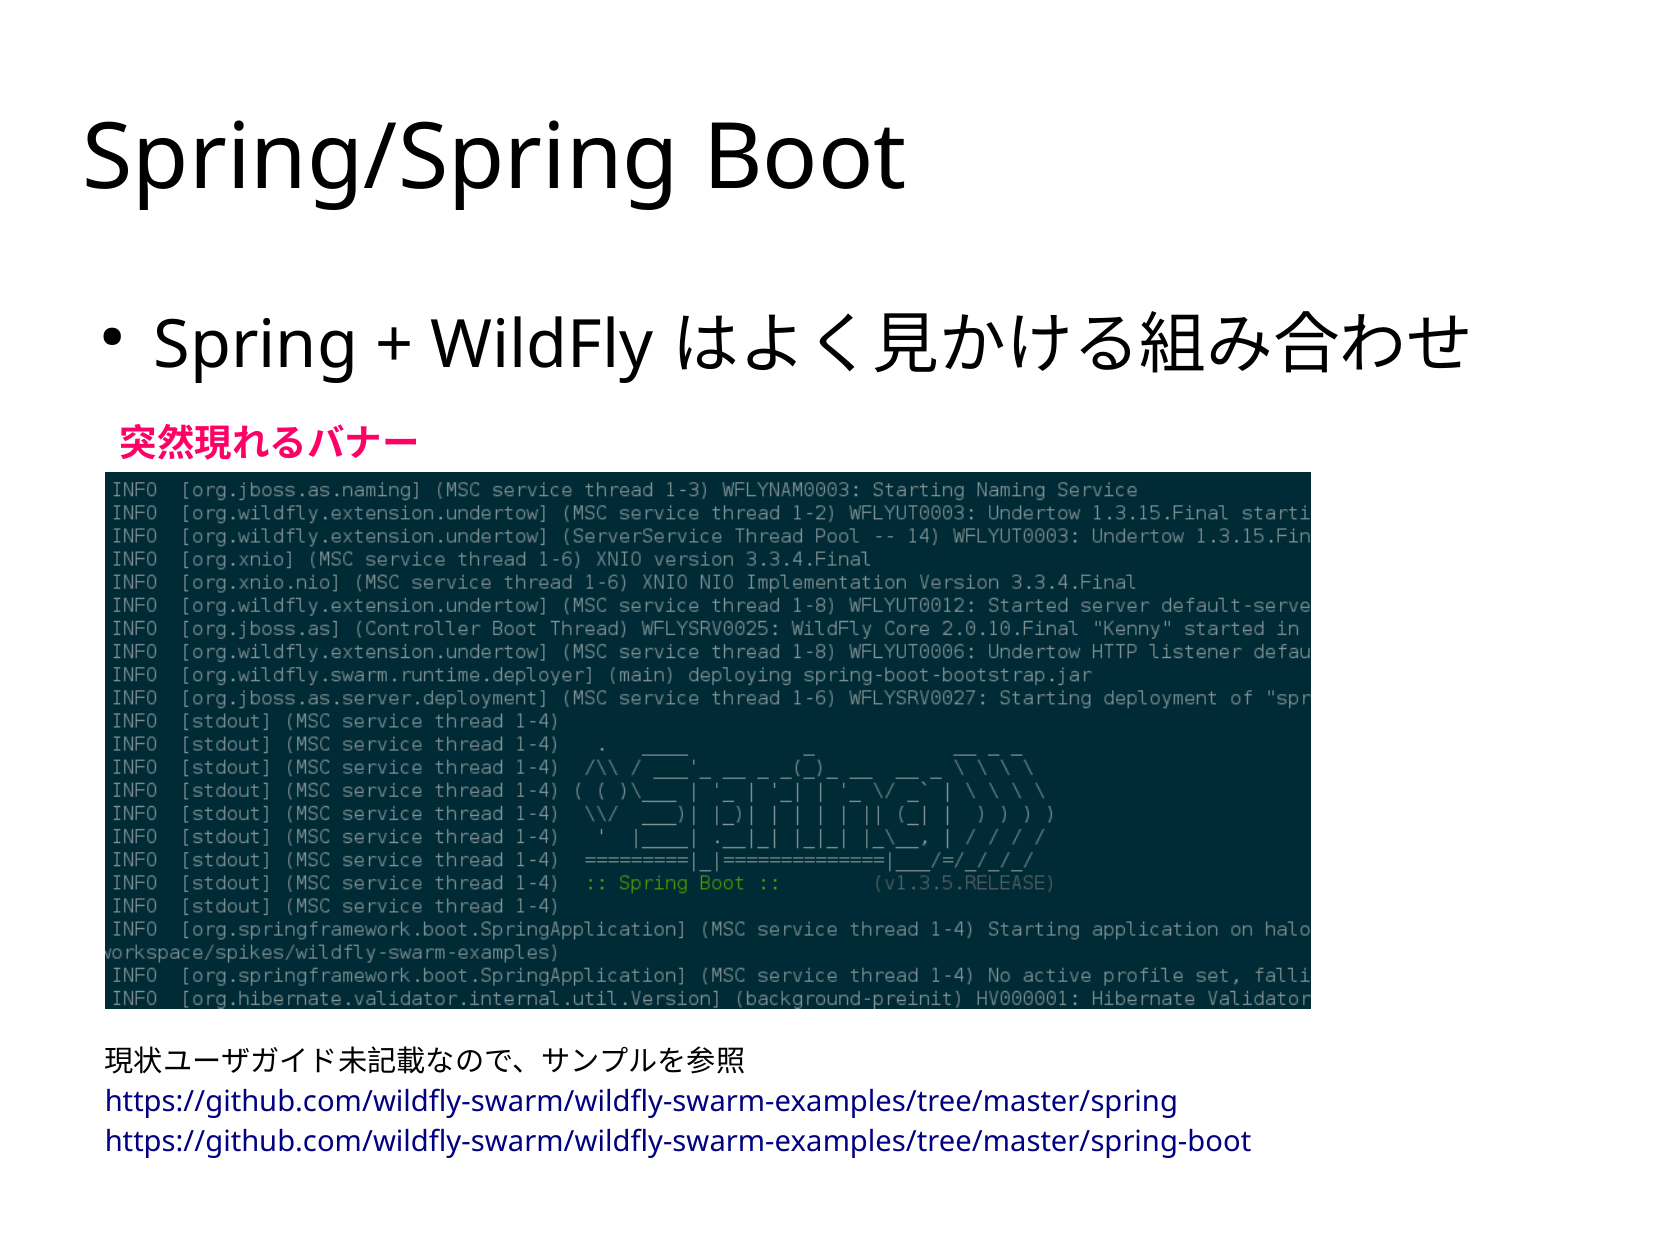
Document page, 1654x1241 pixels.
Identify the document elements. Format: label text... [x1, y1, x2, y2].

picture [574, 529, 582, 542]
picture [632, 879, 640, 892]
picture [471, 529, 479, 542]
picture [127, 949, 136, 957]
picture [990, 598, 998, 605]
picture [194, 602, 202, 611]
picture [1001, 648, 1009, 657]
picture [770, 506, 779, 519]
picture [850, 691, 863, 704]
picture [761, 533, 768, 541]
picture [1116, 579, 1125, 588]
picture [438, 579, 445, 587]
picture [217, 995, 225, 1009]
picture [447, 926, 456, 935]
picture [378, 648, 386, 658]
picture [1001, 692, 1009, 704]
picture [1047, 991, 1055, 1005]
picture [332, 602, 340, 611]
picture [759, 602, 767, 611]
picture [655, 575, 659, 588]
picture [239, 510, 248, 519]
picture [690, 621, 698, 628]
picture [1082, 695, 1090, 708]
picture [713, 879, 721, 889]
picture [148, 899, 156, 912]
picture [551, 922, 559, 935]
picture [194, 833, 202, 843]
picture [1243, 510, 1251, 519]
picture [1117, 506, 1125, 519]
picture [148, 737, 156, 750]
picture [678, 695, 685, 704]
picture [1209, 926, 1217, 935]
picture [367, 510, 375, 519]
picture [482, 922, 490, 935]
picture [1278, 926, 1286, 935]
picture [701, 671, 709, 681]
text_box 現状ユーザガイド未記載なので、サンプルを参照 https://github.com/wildfly-swarm/wildfly-swarm-examples/tree/master/spring https://github.com/wildfly-swarm/wildfly-swarm-examples/tree/master/spring-boot [90, 1030, 1591, 1168]
picture [124, 876, 133, 889]
picture [738, 648, 745, 657]
picture [1013, 506, 1021, 519]
picture [171, 949, 179, 958]
picture [874, 645, 882, 658]
picture [298, 972, 306, 985]
picture [240, 972, 248, 981]
picture [609, 926, 616, 935]
picture [1038, 695, 1045, 704]
picture [401, 787, 408, 796]
picture [1013, 486, 1020, 496]
picture [553, 675, 558, 685]
picture [390, 486, 398, 495]
picture [251, 556, 260, 565]
picture [482, 903, 490, 912]
picture [585, 968, 590, 981]
picture [239, 533, 248, 542]
picture [1174, 695, 1182, 704]
picture [815, 621, 823, 635]
picture [1038, 648, 1054, 658]
picture [378, 625, 386, 635]
picture [805, 483, 813, 496]
picture [1093, 926, 1102, 935]
picture [148, 806, 156, 820]
picture [770, 533, 779, 542]
picture [586, 506, 594, 519]
picture [217, 714, 225, 727]
picture [805, 671, 813, 681]
picture [217, 556, 225, 569]
picture [228, 741, 236, 750]
picture [713, 533, 721, 542]
picture [1142, 533, 1149, 542]
picture [1163, 598, 1171, 611]
picture [252, 645, 259, 658]
picture [874, 995, 882, 1009]
picture [770, 671, 779, 680]
picture [1244, 992, 1251, 1005]
picture [540, 926, 548, 939]
picture [770, 645, 779, 658]
picture [770, 691, 779, 704]
picture [1024, 486, 1032, 496]
picture [1059, 599, 1067, 611]
picture [1290, 995, 1298, 1005]
picture [321, 993, 327, 1005]
picture [298, 829, 306, 842]
picture [817, 529, 825, 537]
picture [496, 648, 512, 657]
picture [551, 968, 559, 981]
picture [124, 968, 133, 981]
picture [369, 833, 380, 843]
picture [194, 510, 202, 519]
picture [505, 625, 513, 635]
picture [597, 625, 606, 635]
picture [427, 949, 444, 953]
picture [759, 695, 767, 704]
picture [540, 853, 547, 865]
picture [298, 806, 306, 819]
picture [347, 945, 351, 957]
picture [655, 671, 663, 680]
picture [770, 995, 777, 1005]
picture [1014, 876, 1021, 889]
picture [323, 972, 330, 981]
picture [551, 579, 559, 588]
picture [1255, 995, 1263, 1005]
picture [401, 856, 408, 866]
picture [148, 506, 156, 519]
picture [1059, 926, 1067, 934]
picture [413, 810, 421, 820]
picture [1163, 645, 1171, 658]
picture [471, 787, 479, 796]
picture [298, 714, 306, 727]
picture [321, 579, 329, 588]
picture [148, 714, 156, 727]
picture [263, 695, 271, 704]
picture [148, 991, 156, 1005]
picture [840, 483, 848, 496]
picture [943, 644, 952, 658]
picture [600, 533, 617, 542]
picture [540, 995, 548, 1005]
picture [1142, 602, 1149, 611]
picture [517, 945, 521, 958]
picture [482, 764, 490, 773]
picture [401, 833, 408, 843]
picture [124, 899, 133, 912]
picture [540, 783, 548, 796]
picture [482, 810, 490, 820]
picture [1036, 575, 1044, 588]
picture [194, 764, 202, 773]
picture [148, 783, 156, 796]
picture [897, 691, 905, 704]
picture [379, 486, 386, 496]
picture [574, 972, 582, 985]
picture [1186, 995, 1194, 1005]
picture [759, 972, 767, 981]
picture [747, 695, 755, 704]
picture [736, 621, 744, 635]
picture [401, 741, 408, 750]
picture [1162, 968, 1167, 981]
picture [747, 648, 755, 658]
picture [1084, 486, 1091, 495]
picture [413, 533, 421, 542]
picture [1128, 972, 1136, 981]
picture [217, 926, 225, 939]
picture [1197, 972, 1205, 981]
picture [355, 972, 363, 981]
picture [496, 533, 503, 542]
picture [655, 533, 663, 542]
picture [194, 880, 202, 889]
picture [401, 718, 408, 727]
picture [344, 486, 352, 496]
picture [955, 968, 963, 981]
picture [517, 533, 538, 542]
picture [124, 829, 133, 843]
picture [886, 484, 892, 496]
picture [944, 621, 952, 627]
picture [1186, 646, 1192, 658]
picture [1082, 972, 1090, 981]
picture [345, 603, 351, 611]
picture [897, 486, 905, 496]
picture [609, 575, 617, 588]
picture [955, 644, 963, 658]
picture [642, 621, 663, 634]
picture [955, 598, 963, 611]
picture [747, 602, 755, 611]
picture [517, 579, 525, 588]
picture [182, 949, 189, 958]
picture [228, 856, 236, 866]
picture [300, 668, 304, 681]
picture [586, 993, 592, 1005]
picture [309, 737, 317, 750]
picture [332, 926, 340, 935]
picture [369, 810, 380, 819]
picture [401, 880, 408, 889]
picture [1117, 644, 1124, 658]
picture [909, 691, 917, 700]
picture [124, 621, 133, 635]
picture [447, 972, 456, 981]
picture [148, 483, 156, 496]
picture [298, 876, 306, 889]
picture [678, 510, 685, 519]
picture [944, 628, 951, 635]
picture [390, 510, 398, 519]
picture [321, 625, 329, 635]
picture [1093, 602, 1102, 611]
picture [586, 598, 594, 605]
picture [897, 625, 905, 635]
picture [274, 599, 283, 611]
picture [1278, 695, 1286, 704]
picture [620, 671, 629, 681]
picture [124, 575, 133, 588]
picture [424, 602, 433, 611]
picture [309, 695, 317, 704]
picture [828, 483, 836, 496]
picture [252, 671, 259, 681]
picture [447, 695, 456, 707]
picture [1151, 926, 1158, 935]
picture [413, 718, 421, 727]
picture [401, 764, 408, 773]
picture [724, 879, 732, 889]
picture [217, 602, 225, 615]
picture [471, 671, 479, 681]
picture [1220, 648, 1228, 658]
picture [505, 486, 513, 496]
picture [646, 879, 653, 889]
picture [369, 787, 380, 796]
picture [943, 506, 952, 519]
picture [194, 579, 202, 588]
picture [540, 876, 547, 889]
picture [517, 602, 538, 611]
picture [851, 579, 859, 588]
picture [1024, 882, 1032, 889]
picture [644, 995, 652, 1005]
picture [563, 555, 571, 565]
picture [471, 992, 478, 1005]
picture [574, 926, 582, 939]
picture [378, 533, 386, 542]
picture [1084, 671, 1091, 680]
picture [482, 695, 490, 705]
picture [632, 695, 640, 704]
picture [395, 949, 411, 958]
picture [323, 926, 330, 935]
picture [309, 625, 317, 635]
picture [991, 997, 996, 1005]
picture [482, 533, 490, 542]
picture [551, 621, 559, 634]
picture [482, 995, 490, 1004]
picture [1209, 648, 1217, 657]
picture [436, 832, 443, 840]
picture [482, 968, 490, 975]
picture [1234, 648, 1241, 657]
picture [309, 995, 317, 1005]
picture [344, 880, 352, 889]
picture [817, 506, 825, 519]
picture [887, 880, 894, 889]
picture [850, 506, 863, 519]
picture [392, 922, 409, 935]
picture [447, 483, 456, 496]
picture [1164, 698, 1169, 708]
picture [750, 552, 755, 565]
picture [482, 718, 490, 727]
picture [1107, 602, 1114, 610]
picture [1301, 602, 1309, 611]
picture [436, 556, 444, 565]
picture [646, 510, 662, 519]
picture [782, 533, 790, 542]
picture [668, 483, 673, 496]
picture [413, 741, 421, 750]
picture [378, 575, 386, 582]
picture [471, 645, 479, 658]
picture [955, 579, 963, 588]
picture [1013, 926, 1021, 935]
picture [496, 510, 503, 519]
picture [124, 714, 133, 727]
picture [897, 926, 905, 935]
picture [309, 853, 317, 859]
picture [194, 533, 202, 542]
picture [1059, 529, 1067, 542]
picture [736, 877, 742, 889]
picture [519, 486, 530, 496]
picture [194, 810, 202, 820]
picture [413, 903, 421, 912]
picture [1001, 876, 1008, 889]
picture [621, 648, 629, 658]
picture [321, 695, 329, 704]
picture [378, 556, 386, 565]
picture [436, 670, 442, 678]
picture [770, 926, 779, 935]
picture [1209, 972, 1217, 981]
picture [217, 625, 225, 638]
picture [667, 926, 675, 935]
picture [494, 899, 502, 912]
picture [482, 975, 490, 981]
picture [355, 880, 363, 889]
picture [482, 856, 490, 866]
picture [1255, 648, 1263, 658]
picture [620, 876, 629, 889]
picture [217, 648, 225, 662]
picture [369, 903, 380, 912]
picture [240, 652, 248, 658]
picture [482, 949, 490, 958]
picture [1266, 648, 1275, 658]
picture [1059, 648, 1080, 658]
picture [309, 876, 317, 889]
picture [240, 930, 248, 935]
picture [424, 969, 433, 981]
picture [459, 949, 467, 958]
picture [471, 880, 479, 889]
picture [217, 486, 225, 500]
picture [1024, 510, 1032, 519]
picture [124, 598, 133, 611]
picture [794, 529, 802, 542]
picture [401, 810, 408, 820]
picture [436, 695, 444, 704]
picture [1013, 575, 1021, 588]
picture [471, 506, 479, 519]
picture [817, 644, 825, 658]
picture [296, 949, 307, 958]
picture [447, 761, 456, 773]
picture [309, 899, 317, 912]
picture [690, 629, 698, 635]
picture [770, 972, 779, 981]
picture [850, 598, 871, 611]
picture [355, 787, 363, 796]
picture [344, 810, 352, 820]
picture [124, 853, 133, 866]
picture [309, 486, 317, 496]
picture [194, 972, 202, 981]
picture [471, 856, 479, 866]
picture [447, 510, 456, 519]
picture [586, 651, 594, 658]
picture [148, 575, 156, 588]
picture [932, 653, 940, 658]
picture [263, 625, 271, 635]
picture [124, 922, 133, 935]
picture [274, 529, 283, 542]
picture [1128, 644, 1136, 653]
picture [265, 926, 272, 934]
picture [609, 625, 617, 635]
picture [551, 486, 558, 496]
picture [494, 853, 502, 866]
picture [850, 644, 870, 658]
picture [632, 560, 640, 565]
picture [124, 737, 133, 750]
picture [655, 556, 662, 565]
picture [773, 552, 779, 565]
picture [678, 575, 686, 588]
picture [978, 579, 986, 588]
picture [1174, 972, 1182, 981]
picture [321, 552, 329, 565]
picture [1070, 486, 1078, 496]
picture [713, 922, 721, 935]
picture [124, 806, 133, 820]
picture [471, 833, 479, 843]
picture [148, 552, 156, 565]
picture [943, 486, 952, 495]
picture [620, 972, 629, 981]
picture [586, 533, 594, 542]
picture [251, 691, 259, 704]
picture [1128, 995, 1136, 1005]
picture [620, 926, 629, 935]
picture [990, 922, 998, 935]
picture [724, 575, 732, 588]
picture [1024, 991, 1032, 1005]
picture [1001, 991, 1009, 1005]
picture [148, 853, 156, 866]
picture [1013, 991, 1021, 1005]
picture [286, 625, 294, 635]
picture [517, 510, 538, 519]
picture [424, 671, 433, 681]
picture [644, 483, 652, 496]
picture [770, 483, 779, 496]
picture [1140, 625, 1148, 634]
picture [124, 506, 133, 519]
picture [1128, 695, 1136, 704]
picture [1070, 671, 1078, 681]
picture [217, 579, 225, 592]
picture [990, 486, 998, 496]
picture [967, 671, 975, 681]
picture [228, 833, 236, 843]
picture [424, 625, 433, 635]
picture [609, 972, 616, 981]
picture [401, 903, 408, 912]
picture [471, 903, 479, 912]
picture [494, 993, 500, 1005]
picture [217, 807, 225, 820]
picture [482, 833, 490, 843]
picture [332, 552, 340, 565]
picture [251, 926, 259, 939]
picture [645, 578, 650, 586]
picture [1024, 695, 1032, 704]
picture [540, 760, 547, 773]
picture [1163, 533, 1184, 542]
picture [994, 968, 998, 981]
picture [528, 972, 536, 981]
picture [217, 695, 225, 708]
picture [321, 945, 325, 958]
picture [344, 695, 352, 704]
picture [263, 995, 271, 1005]
picture [978, 483, 982, 495]
picture [124, 529, 133, 542]
picture [240, 675, 248, 681]
picture [920, 625, 929, 635]
picture [713, 556, 721, 565]
picture [436, 972, 444, 981]
picture [124, 668, 133, 681]
picture [701, 575, 705, 588]
picture [482, 579, 490, 588]
text_box 突然現れるバナー [105, 405, 491, 473]
picture [1015, 671, 1022, 681]
picture [298, 899, 306, 912]
picture [298, 760, 306, 773]
picture [217, 671, 225, 685]
picture [263, 949, 271, 958]
picture [920, 506, 929, 519]
picture [355, 833, 363, 843]
picture [1059, 483, 1067, 489]
picture [459, 483, 467, 489]
picture [932, 506, 940, 511]
picture [563, 576, 571, 588]
picture [747, 510, 755, 519]
picture [677, 621, 685, 628]
picture [1231, 991, 1238, 1005]
picture [920, 644, 929, 658]
picture [690, 602, 698, 611]
picture [217, 830, 225, 843]
picture [494, 806, 502, 820]
picture [309, 510, 317, 520]
picture [724, 621, 732, 635]
picture [932, 644, 940, 650]
picture [309, 859, 317, 866]
picture [392, 968, 409, 981]
picture [1024, 972, 1032, 981]
picture [678, 602, 685, 611]
picture [955, 671, 963, 681]
picture [194, 741, 202, 750]
picture [298, 579, 306, 588]
picture [955, 486, 963, 500]
picture [124, 783, 133, 796]
picture [436, 855, 442, 863]
picture [793, 483, 802, 496]
picture [944, 884, 952, 889]
picture [309, 533, 317, 543]
picture [909, 671, 917, 681]
picture [459, 489, 467, 496]
picture [148, 949, 156, 958]
picture [1266, 995, 1275, 1005]
picture [471, 741, 479, 750]
picture [1047, 529, 1055, 542]
picture [632, 602, 640, 611]
picture [738, 602, 745, 611]
picture [840, 533, 848, 542]
picture [517, 648, 538, 658]
picture [888, 995, 895, 1004]
picture [344, 833, 352, 843]
picture [955, 691, 963, 704]
picture [782, 483, 790, 496]
picture [897, 995, 905, 1005]
picture [574, 691, 582, 704]
picture [309, 602, 317, 612]
picture [262, 598, 266, 609]
picture [1116, 695, 1125, 704]
picture [436, 995, 444, 1005]
picture [1116, 992, 1125, 1005]
picture [759, 930, 767, 935]
picture [390, 695, 398, 704]
picture [840, 556, 848, 565]
picture [217, 899, 225, 912]
picture [1220, 995, 1228, 1005]
picture [1116, 926, 1125, 938]
picture [332, 510, 340, 519]
picture [148, 922, 156, 935]
picture [955, 530, 964, 542]
picture [494, 695, 502, 704]
picture [494, 949, 502, 958]
picture [297, 598, 302, 611]
picture [447, 807, 456, 819]
picture [794, 995, 802, 1009]
picture [1289, 968, 1294, 981]
picture [159, 949, 167, 962]
picture [690, 484, 698, 496]
picture [367, 575, 375, 588]
picture [1289, 625, 1298, 634]
picture [309, 836, 317, 843]
picture [574, 644, 582, 657]
picture [667, 879, 675, 889]
picture [669, 533, 685, 542]
picture [817, 972, 823, 981]
picture [1024, 671, 1032, 681]
picture [517, 695, 525, 704]
picture [401, 995, 409, 1005]
picture [1116, 625, 1125, 635]
picture [1116, 486, 1123, 496]
picture [667, 645, 675, 658]
picture [1070, 926, 1078, 939]
picture [967, 881, 979, 889]
picture [424, 556, 431, 565]
picture [1255, 602, 1263, 611]
picture [713, 968, 721, 981]
picture [1128, 533, 1136, 542]
picture [459, 625, 467, 635]
picture [920, 598, 929, 611]
picture [251, 483, 259, 496]
picture [471, 810, 479, 820]
picture [369, 764, 380, 773]
picture [286, 695, 294, 704]
picture [355, 810, 363, 820]
picture [621, 695, 629, 704]
picture [540, 714, 547, 727]
picture [332, 648, 340, 658]
picture [241, 556, 247, 565]
picture [482, 880, 490, 889]
picture [505, 995, 513, 1005]
picture [298, 853, 306, 866]
picture [332, 533, 340, 542]
picture [574, 506, 582, 519]
picture [1209, 510, 1217, 519]
picture [759, 626, 767, 635]
picture [540, 737, 547, 750]
picture [355, 695, 363, 704]
picture [413, 764, 421, 773]
picture [1105, 695, 1113, 704]
picture [297, 644, 304, 658]
picture [1186, 625, 1194, 635]
picture [690, 695, 698, 704]
picture [736, 671, 744, 681]
picture [274, 579, 283, 588]
picture [1174, 602, 1182, 611]
picture [344, 972, 352, 981]
picture [194, 556, 202, 565]
picture [586, 484, 592, 496]
picture [436, 926, 444, 935]
picture [494, 737, 502, 750]
picture [828, 926, 836, 935]
picture [392, 556, 403, 565]
picture [344, 926, 352, 935]
list Spring + WildFlyはよく見かける組み合わせ [82, 290, 1571, 1010]
picture [274, 506, 283, 519]
picture [217, 738, 225, 750]
picture [1266, 972, 1275, 981]
picture [217, 853, 225, 866]
picture [1143, 968, 1147, 981]
picture [749, 675, 754, 685]
picture [724, 645, 732, 658]
picture [1301, 926, 1309, 935]
picture [828, 579, 836, 588]
picture [494, 783, 502, 796]
picture [932, 691, 940, 696]
picture [519, 995, 536, 1004]
picture [1197, 926, 1205, 935]
picture [621, 510, 629, 519]
picture [390, 625, 398, 634]
picture [840, 671, 847, 681]
picture [1036, 529, 1044, 542]
picture [355, 926, 363, 935]
picture [817, 483, 825, 496]
picture [897, 671, 905, 681]
picture [355, 856, 363, 866]
picture [782, 671, 790, 685]
picture [217, 972, 225, 985]
picture [274, 645, 283, 658]
picture [759, 510, 767, 519]
picture [482, 648, 490, 658]
picture [274, 625, 283, 635]
picture [713, 671, 721, 681]
picture [505, 949, 513, 962]
picture [1232, 695, 1240, 704]
picture [932, 579, 940, 588]
picture [332, 972, 340, 981]
picture [309, 714, 317, 727]
picture [897, 972, 905, 981]
picture [1036, 671, 1044, 681]
picture [309, 783, 317, 790]
picture [563, 486, 571, 496]
picture [505, 695, 513, 704]
picture [958, 922, 962, 935]
picture [540, 671, 548, 681]
title Spring/Spring Boot [82, 49, 1571, 257]
picture [194, 648, 202, 658]
picture [967, 621, 975, 635]
picture [274, 695, 283, 704]
picture [851, 995, 859, 1005]
picture [436, 809, 442, 817]
picture [563, 625, 571, 633]
picture [368, 949, 375, 959]
picture [194, 926, 202, 935]
picture [401, 648, 409, 658]
picture [817, 995, 825, 1005]
picture [194, 995, 202, 1005]
picture [563, 671, 571, 681]
picture [124, 991, 133, 1004]
picture [1197, 602, 1205, 611]
picture [586, 691, 594, 704]
picture [265, 972, 272, 981]
picture [415, 625, 422, 634]
picture [148, 968, 156, 981]
picture [228, 764, 236, 773]
picture [723, 483, 736, 496]
picture [366, 972, 386, 981]
picture [782, 998, 790, 1005]
picture [528, 926, 536, 935]
picture [955, 506, 963, 519]
picture [367, 602, 375, 611]
picture [758, 483, 767, 489]
picture [1232, 623, 1238, 635]
picture [817, 579, 825, 588]
picture [909, 972, 917, 981]
picture [148, 621, 156, 635]
picture [369, 671, 386, 681]
picture [646, 695, 662, 704]
picture [194, 856, 202, 866]
picture [217, 533, 225, 546]
picture [632, 648, 640, 658]
picture [471, 598, 479, 611]
picture [494, 760, 502, 773]
picture [265, 668, 269, 681]
picture [1142, 995, 1159, 1004]
picture [1024, 529, 1032, 542]
picture [471, 695, 479, 704]
picture [563, 926, 571, 935]
picture [540, 829, 548, 842]
picture [701, 621, 709, 634]
picture [932, 598, 940, 605]
picture [217, 784, 225, 796]
picture [897, 506, 905, 519]
picture [298, 995, 306, 1004]
picture [228, 810, 236, 820]
picture [228, 718, 236, 727]
picture [655, 926, 663, 935]
picture [909, 926, 917, 935]
picture [667, 556, 675, 565]
picture [1038, 510, 1045, 519]
picture [367, 533, 375, 542]
picture [886, 598, 898, 610]
picture [390, 648, 398, 658]
picture [413, 880, 421, 889]
picture [1209, 625, 1217, 635]
picture [632, 671, 640, 681]
picture [367, 995, 375, 1005]
picture [759, 648, 767, 658]
picture [194, 625, 202, 635]
picture [252, 992, 259, 1005]
picture [1128, 486, 1136, 496]
picture [1059, 575, 1066, 588]
picture [194, 949, 202, 958]
picture [620, 486, 629, 496]
picture [1151, 506, 1159, 519]
picture [1255, 534, 1263, 542]
picture [344, 856, 352, 866]
picture [309, 813, 317, 820]
picture [863, 972, 871, 981]
picture [148, 644, 156, 658]
picture [494, 926, 502, 935]
picture [471, 556, 479, 565]
picture [241, 579, 247, 588]
picture [885, 691, 894, 697]
picture [496, 602, 503, 611]
picture [369, 718, 380, 727]
picture [701, 995, 709, 1004]
picture [1059, 489, 1067, 496]
picture [251, 579, 260, 588]
picture [1059, 510, 1080, 519]
picture [194, 695, 202, 704]
picture [413, 648, 421, 658]
picture [494, 972, 502, 981]
picture [309, 672, 317, 682]
picture [770, 599, 779, 611]
picture [1197, 648, 1205, 658]
picture [482, 787, 490, 796]
picture [598, 991, 605, 1005]
picture [286, 486, 294, 496]
picture [759, 995, 767, 1005]
picture [390, 602, 398, 611]
picture [644, 529, 652, 542]
picture [194, 787, 202, 796]
picture [828, 533, 836, 542]
picture [355, 718, 363, 727]
picture [378, 602, 386, 611]
picture [251, 622, 259, 635]
picture [678, 879, 686, 893]
picture [1024, 648, 1032, 658]
picture [990, 506, 998, 519]
picture [332, 995, 340, 1005]
picture [309, 648, 317, 659]
picture [505, 671, 513, 681]
picture [435, 621, 439, 631]
picture [574, 598, 582, 611]
picture [228, 903, 236, 912]
picture [1221, 529, 1228, 542]
picture [586, 644, 594, 651]
picture [424, 922, 433, 935]
picture [105, 949, 121, 958]
picture [355, 486, 363, 496]
picture [817, 926, 823, 935]
picture [690, 648, 698, 658]
picture [690, 510, 698, 519]
picture [646, 648, 662, 658]
picture [770, 579, 779, 592]
picture [920, 995, 928, 1004]
picture [505, 556, 513, 565]
picture [473, 625, 480, 634]
picture [747, 621, 755, 627]
picture [148, 691, 156, 704]
picture [620, 533, 629, 542]
picture [262, 644, 266, 655]
picture [528, 949, 536, 958]
picture [494, 876, 502, 889]
picture [747, 992, 755, 1005]
picture [309, 829, 317, 836]
picture [517, 552, 525, 565]
picture [494, 714, 502, 727]
picture [274, 995, 283, 1005]
picture [724, 922, 732, 935]
picture [309, 760, 317, 773]
picture [298, 737, 306, 750]
picture [274, 556, 283, 565]
picture [228, 949, 236, 962]
picture [1151, 625, 1159, 636]
picture [369, 695, 380, 704]
picture [724, 598, 732, 611]
picture [1059, 625, 1067, 635]
picture [1210, 991, 1217, 1005]
picture [321, 486, 329, 496]
picture [540, 579, 548, 588]
picture [263, 486, 271, 496]
picture [863, 671, 871, 685]
picture [194, 486, 202, 496]
picture [298, 783, 306, 796]
picture [355, 671, 363, 681]
picture [886, 579, 894, 588]
picture [911, 625, 918, 634]
picture [1047, 625, 1055, 634]
picture [851, 556, 859, 565]
picture [413, 856, 421, 866]
picture [644, 668, 651, 681]
picture [494, 486, 502, 496]
picture [1116, 529, 1125, 542]
picture [817, 671, 825, 681]
picture [1128, 602, 1136, 611]
picture [886, 926, 894, 935]
picture [863, 926, 871, 935]
picture [540, 949, 548, 958]
picture [345, 533, 351, 541]
picture [369, 856, 380, 866]
picture [355, 995, 362, 1005]
picture [447, 830, 456, 842]
picture [795, 644, 800, 658]
picture [424, 648, 432, 657]
picture [632, 510, 640, 519]
picture [344, 510, 351, 519]
picture [494, 830, 502, 843]
picture [332, 949, 340, 958]
picture [217, 876, 225, 889]
picture [655, 972, 663, 981]
picture [494, 623, 502, 635]
picture [690, 668, 698, 681]
picture [482, 741, 490, 750]
picture [365, 926, 386, 935]
picture [124, 483, 133, 496]
picture [1001, 972, 1009, 981]
picture [194, 671, 202, 681]
picture [471, 764, 479, 773]
picture [345, 650, 351, 658]
picture [1289, 695, 1298, 707]
picture [413, 787, 421, 796]
picture [1186, 695, 1194, 704]
picture [1243, 625, 1251, 635]
picture [447, 784, 456, 796]
picture [911, 486, 918, 495]
picture [369, 741, 380, 750]
picture [1163, 995, 1171, 1005]
picture [367, 556, 375, 565]
picture [482, 510, 490, 519]
picture [424, 691, 433, 704]
picture [828, 996, 836, 1005]
picture [621, 602, 629, 611]
picture [690, 556, 698, 565]
picture [309, 806, 317, 813]
picture [124, 644, 133, 658]
picture [701, 876, 709, 889]
picture [1036, 991, 1044, 1005]
picture [148, 668, 156, 681]
picture [217, 510, 225, 523]
picture [1036, 972, 1042, 981]
picture [251, 972, 259, 985]
picture [369, 880, 380, 889]
picture [298, 926, 306, 939]
picture [1255, 625, 1263, 635]
picture [563, 972, 571, 981]
picture [990, 671, 998, 681]
picture [540, 899, 547, 912]
picture [471, 579, 477, 588]
picture [990, 579, 998, 588]
picture [1290, 648, 1298, 658]
picture [817, 693, 825, 704]
picture [494, 556, 502, 565]
picture [714, 621, 721, 635]
picture [148, 829, 156, 843]
picture [597, 483, 605, 495]
picture [228, 787, 236, 796]
picture [586, 605, 594, 611]
picture [274, 668, 283, 681]
picture [632, 992, 640, 1005]
picture [1013, 645, 1021, 658]
picture [1001, 621, 1009, 635]
picture [1001, 529, 1009, 542]
picture [1163, 926, 1171, 935]
picture [148, 598, 156, 611]
picture [724, 968, 732, 975]
picture [1151, 695, 1159, 704]
picture [124, 552, 133, 565]
picture [367, 486, 375, 495]
picture [1105, 926, 1113, 935]
picture [540, 806, 548, 819]
picture [344, 741, 352, 750]
picture [1232, 926, 1240, 935]
picture [355, 903, 363, 912]
picture [1174, 506, 1182, 519]
picture [1082, 602, 1090, 611]
picture [886, 972, 894, 981]
picture [413, 995, 421, 1005]
picture [747, 483, 755, 496]
picture [1266, 510, 1275, 519]
picture [332, 671, 353, 681]
picture [251, 945, 259, 958]
picture [482, 602, 490, 611]
picture [124, 691, 133, 704]
picture [148, 529, 156, 542]
picture [1266, 602, 1275, 611]
picture [240, 605, 248, 611]
picture [1105, 972, 1113, 981]
picture [897, 579, 905, 588]
picture [274, 949, 283, 958]
picture [690, 995, 698, 1005]
picture [355, 741, 363, 750]
picture [228, 880, 236, 889]
picture [148, 876, 156, 889]
picture [724, 556, 732, 565]
picture [885, 506, 894, 512]
picture [886, 671, 894, 681]
picture [667, 995, 675, 1005]
picture [1024, 621, 1032, 634]
picture [851, 671, 859, 681]
picture [632, 486, 640, 496]
picture [401, 486, 409, 500]
picture [471, 718, 479, 727]
picture [817, 598, 825, 611]
picture [738, 695, 745, 704]
picture [1036, 486, 1044, 500]
picture [517, 625, 525, 635]
picture [540, 972, 548, 985]
picture [574, 995, 582, 1005]
picture [148, 760, 156, 773]
picture [738, 510, 745, 519]
picture [413, 510, 421, 519]
picture [828, 625, 836, 635]
picture [1047, 602, 1055, 611]
picture [448, 649, 456, 658]
picture [921, 876, 928, 889]
picture [943, 668, 952, 681]
picture [1105, 621, 1113, 629]
picture [517, 671, 525, 681]
picture [448, 671, 455, 681]
picture [713, 646, 719, 658]
picture [991, 621, 996, 635]
picture [874, 489, 882, 496]
picture [632, 552, 640, 557]
picture [344, 787, 352, 796]
picture [494, 668, 502, 681]
picture [586, 625, 594, 635]
picture [701, 533, 708, 542]
picture [792, 621, 803, 634]
picture [678, 648, 685, 658]
picture [447, 853, 456, 865]
picture [943, 691, 952, 704]
picture [667, 972, 675, 981]
picture [748, 628, 755, 635]
picture [1001, 486, 1009, 495]
picture [413, 949, 421, 958]
picture [217, 761, 225, 773]
picture [309, 790, 317, 796]
picture [828, 972, 836, 981]
picture [274, 486, 283, 496]
picture [344, 764, 352, 773]
picture [840, 995, 848, 1004]
picture [413, 602, 421, 611]
picture [1174, 648, 1182, 658]
picture [794, 579, 802, 588]
picture [367, 648, 375, 658]
picture [355, 764, 363, 773]
picture [413, 833, 421, 843]
picture [1013, 602, 1021, 611]
picture [864, 625, 871, 635]
picture [424, 579, 433, 588]
picture [646, 602, 663, 611]
picture [124, 760, 133, 773]
